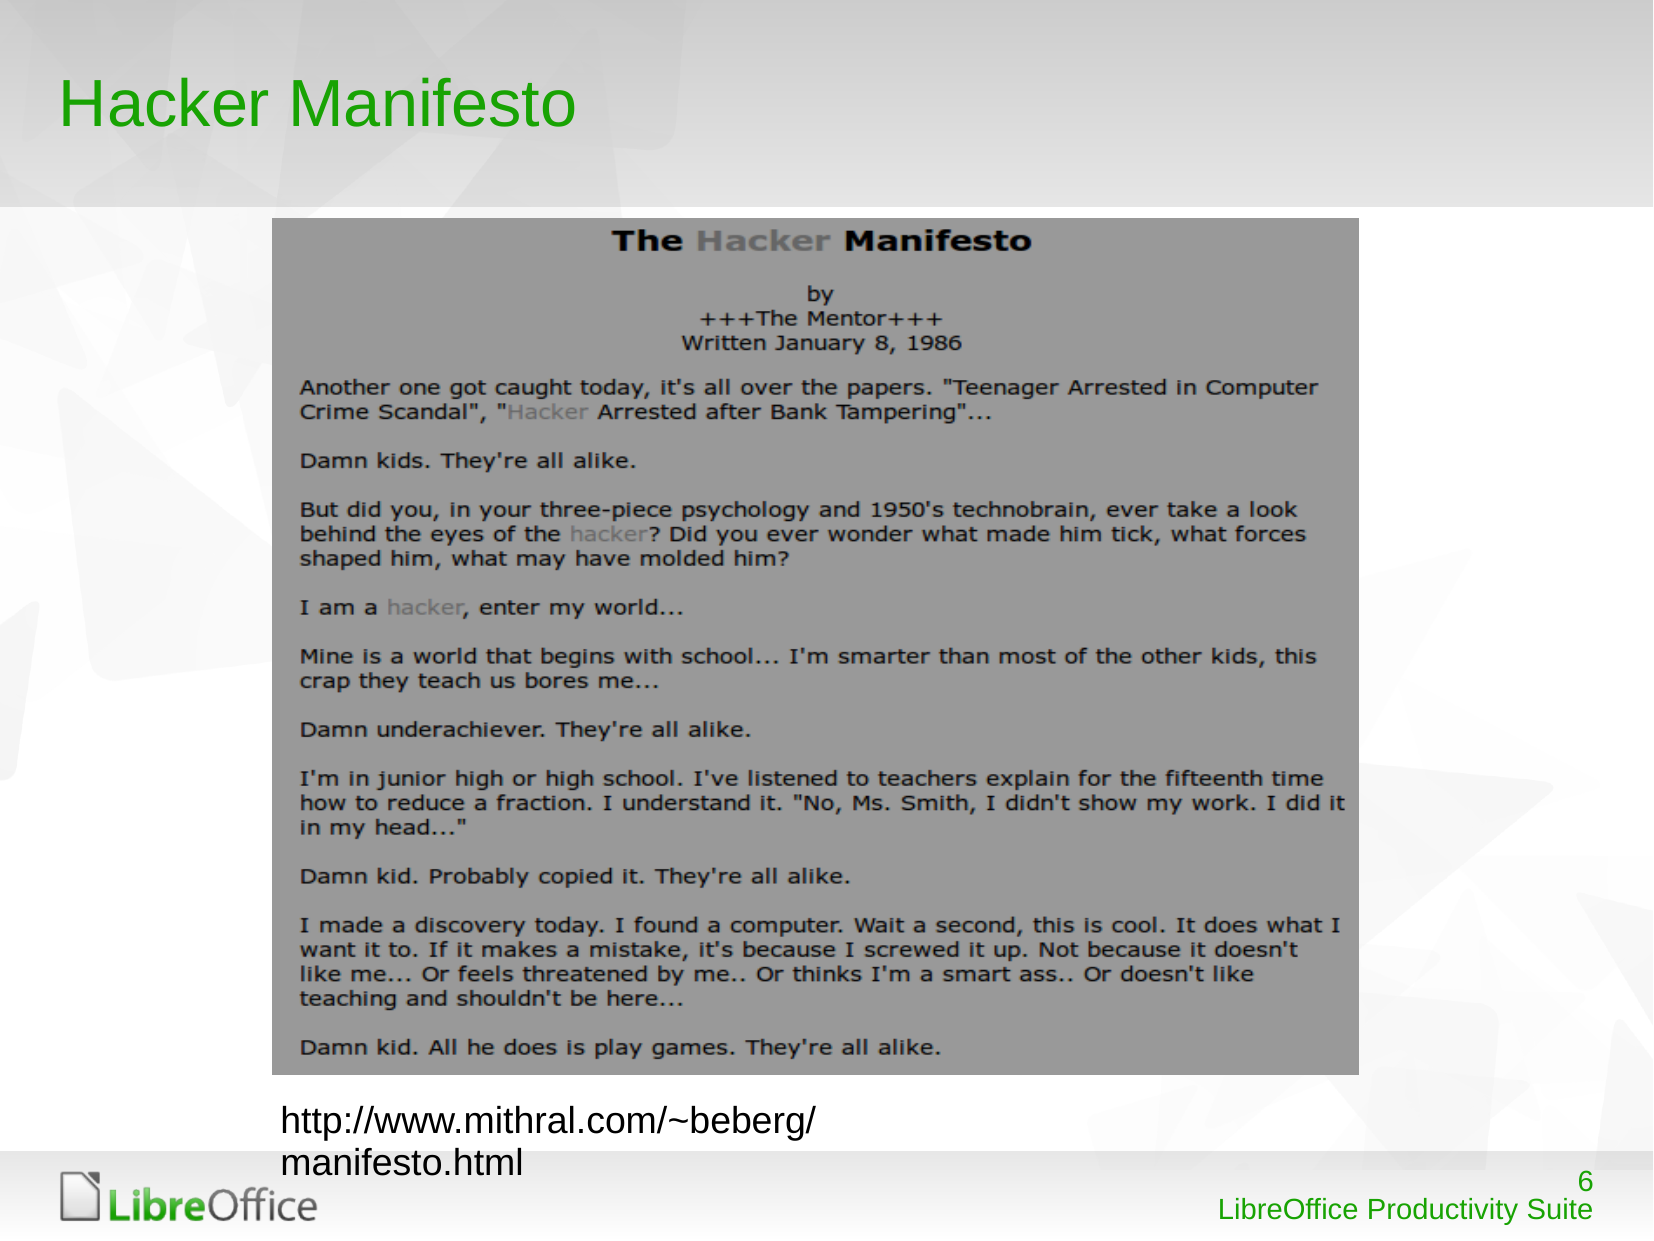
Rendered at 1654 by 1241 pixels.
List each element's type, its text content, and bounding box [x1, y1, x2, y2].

picture [0, 0, 1653, 1170]
text_box http://www.mithral.com/~beberg/manifesto.html [265, 1092, 1075, 1150]
picture [41, 1152, 337, 1241]
title Hacker Manifesto [58, 29, 1594, 178]
